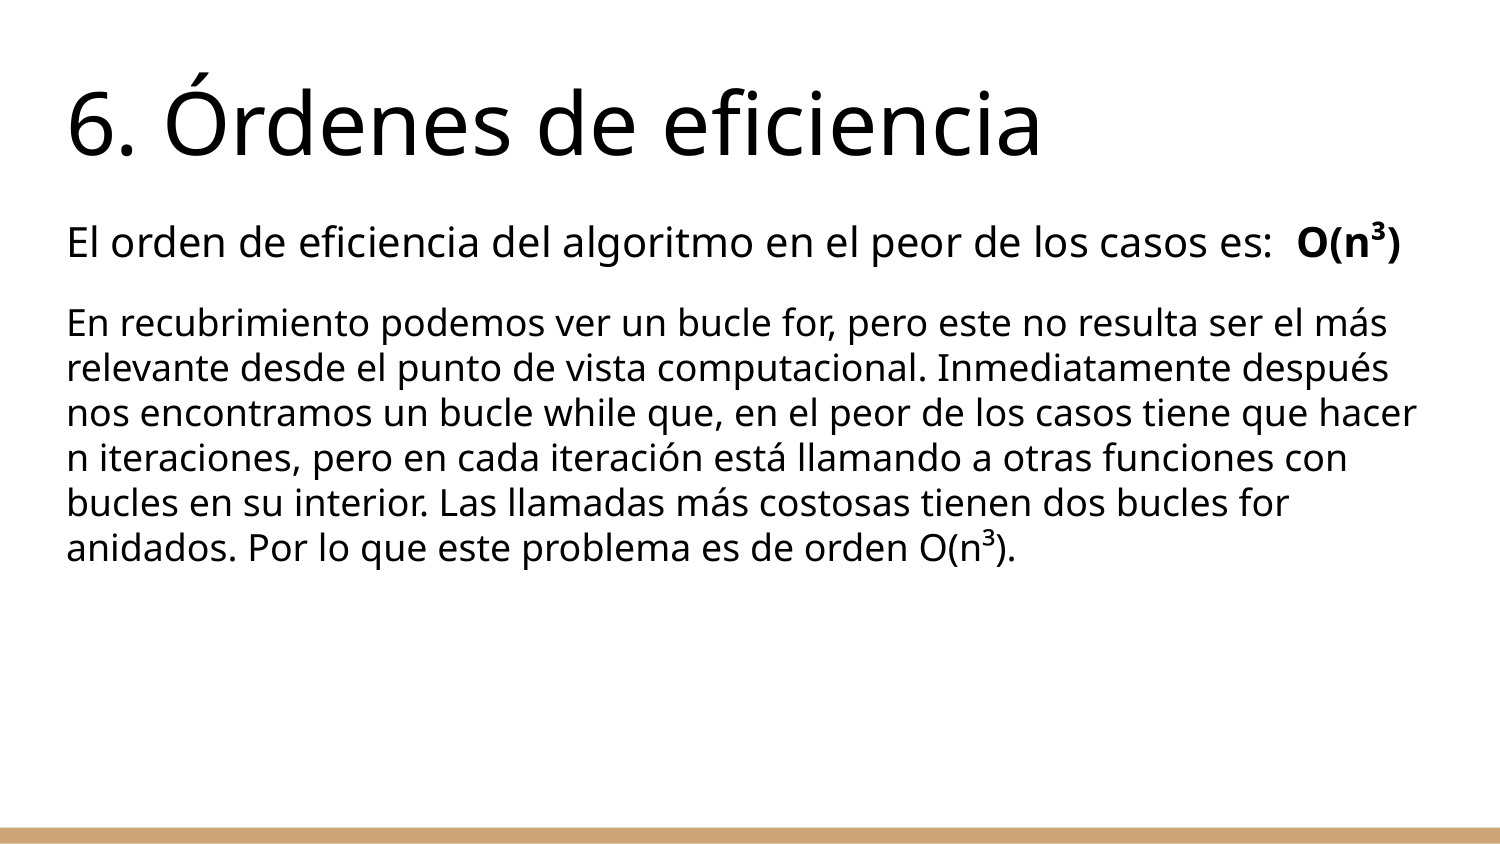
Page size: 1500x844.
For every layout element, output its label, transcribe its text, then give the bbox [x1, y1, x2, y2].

list El orden de eficiencia del algoritmo en el peor de los casos es: O(n³) En recubrimiento podemos ver un bucle for, pero este no resulta ser el más relevante desde el punto de vista computacional. Inmediatamente después nos encontramos un bucle while que, en el peor de los casos tiene que hacer n iteraciones, pero en cada iteración está llamando a otras funciones con bucles en su interior. Las llamadas más costosas tienen dos bucles for anidados. Por lo que este problema es de orden O(n³). [51, 200, 1449, 752]
title 6. Órdenes de eficiencia [51, 51, 1449, 189]
